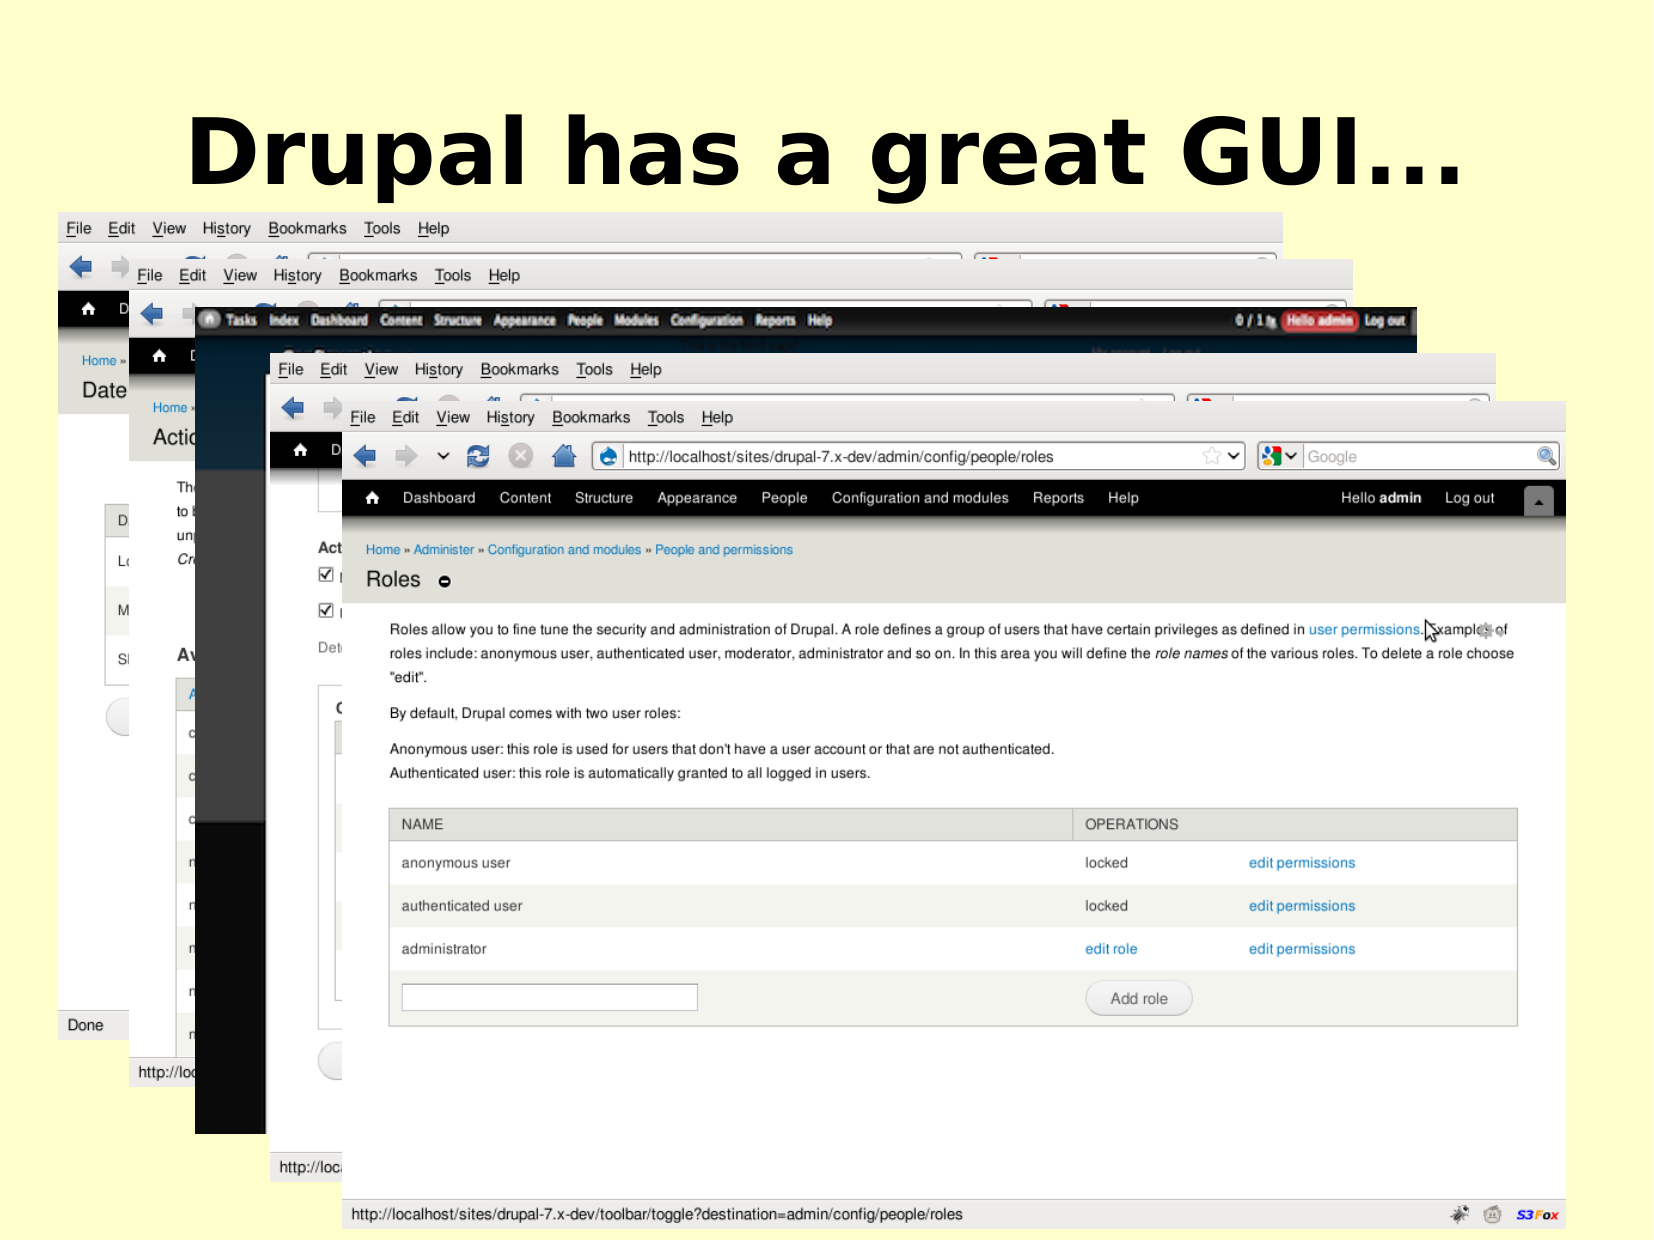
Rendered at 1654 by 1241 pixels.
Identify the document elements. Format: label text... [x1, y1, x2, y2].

picture [58, 212, 1566, 1229]
title Drupal has a great GUI... [82, 49, 1571, 257]
